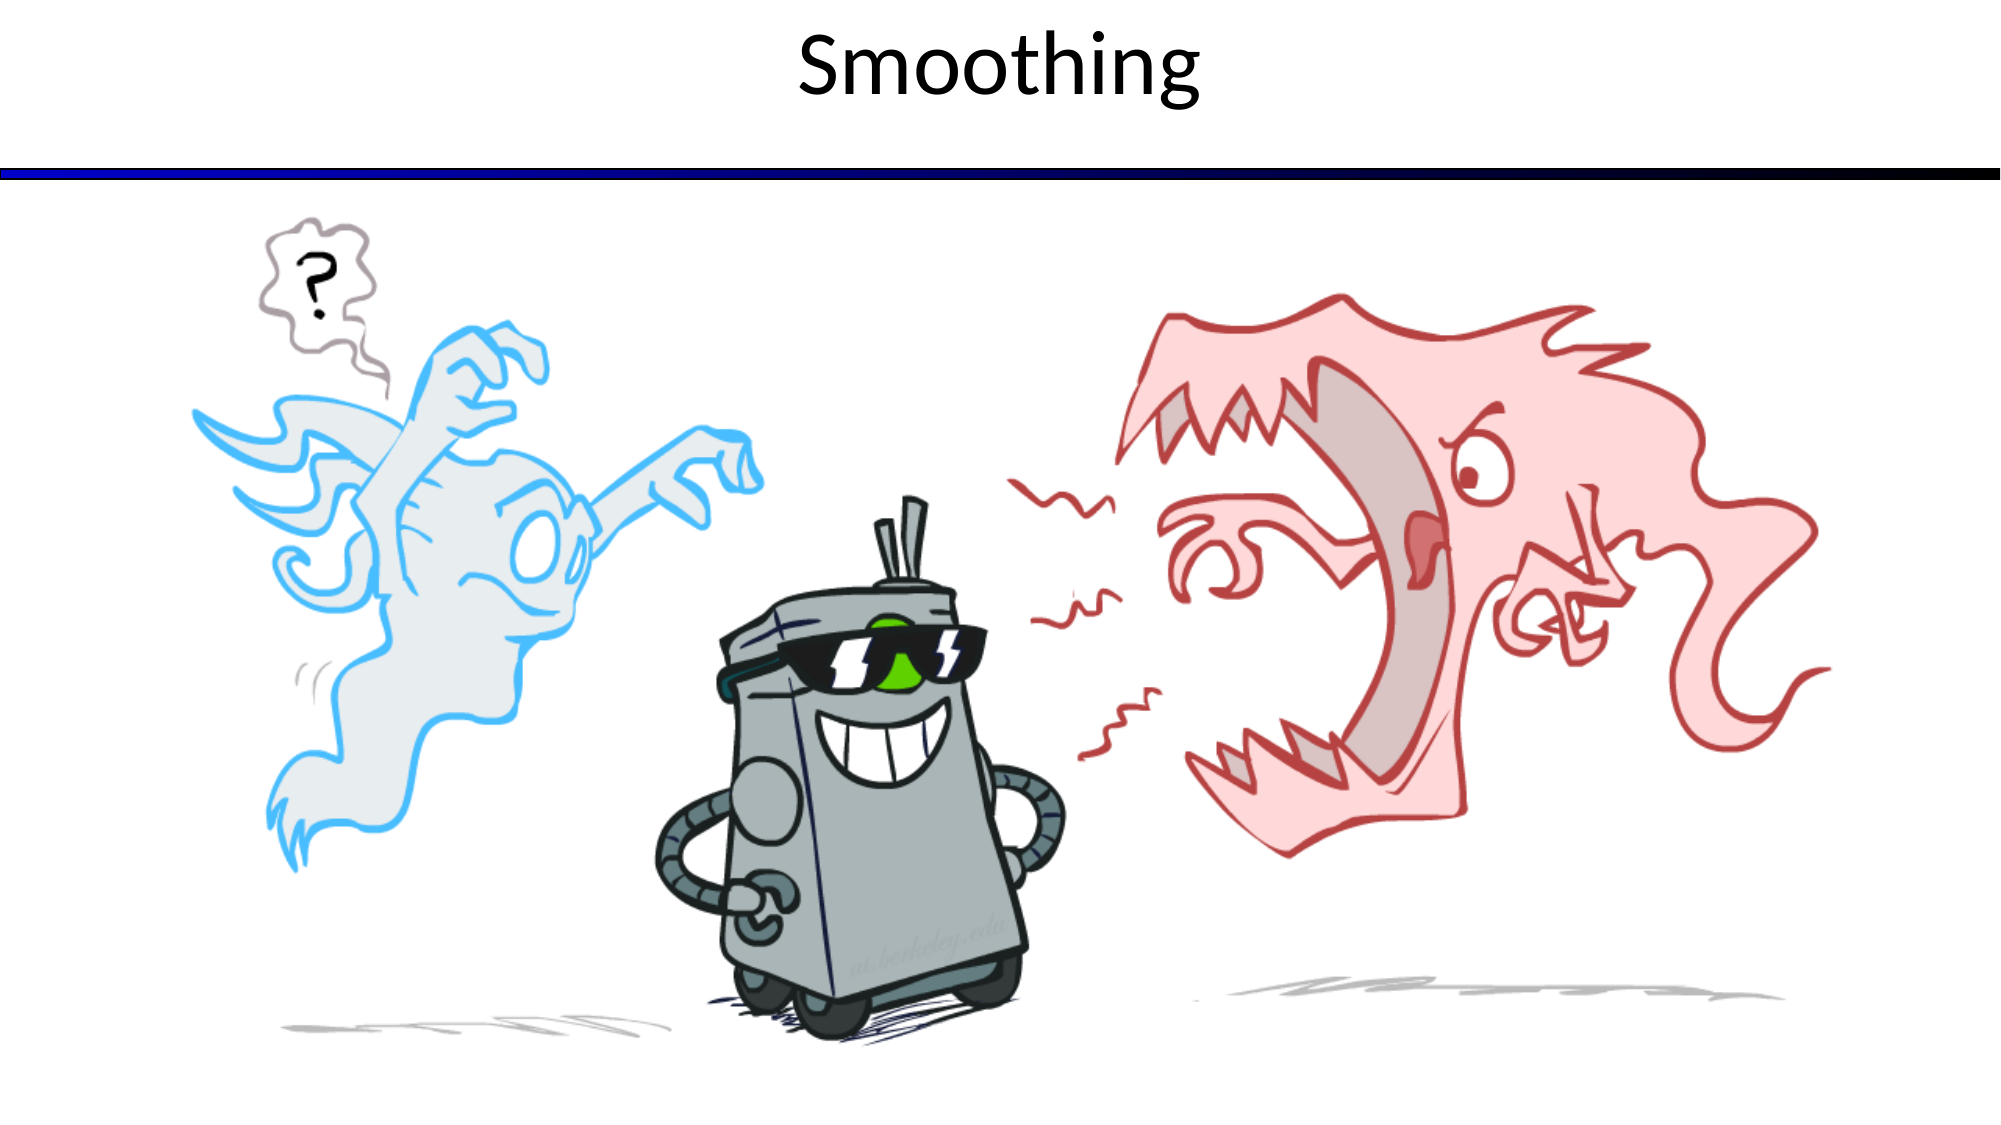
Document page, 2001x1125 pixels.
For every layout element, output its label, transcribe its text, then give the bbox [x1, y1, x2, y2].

title Smoothing [0, 0, 2000, 184]
picture [187, 201, 1856, 1063]
